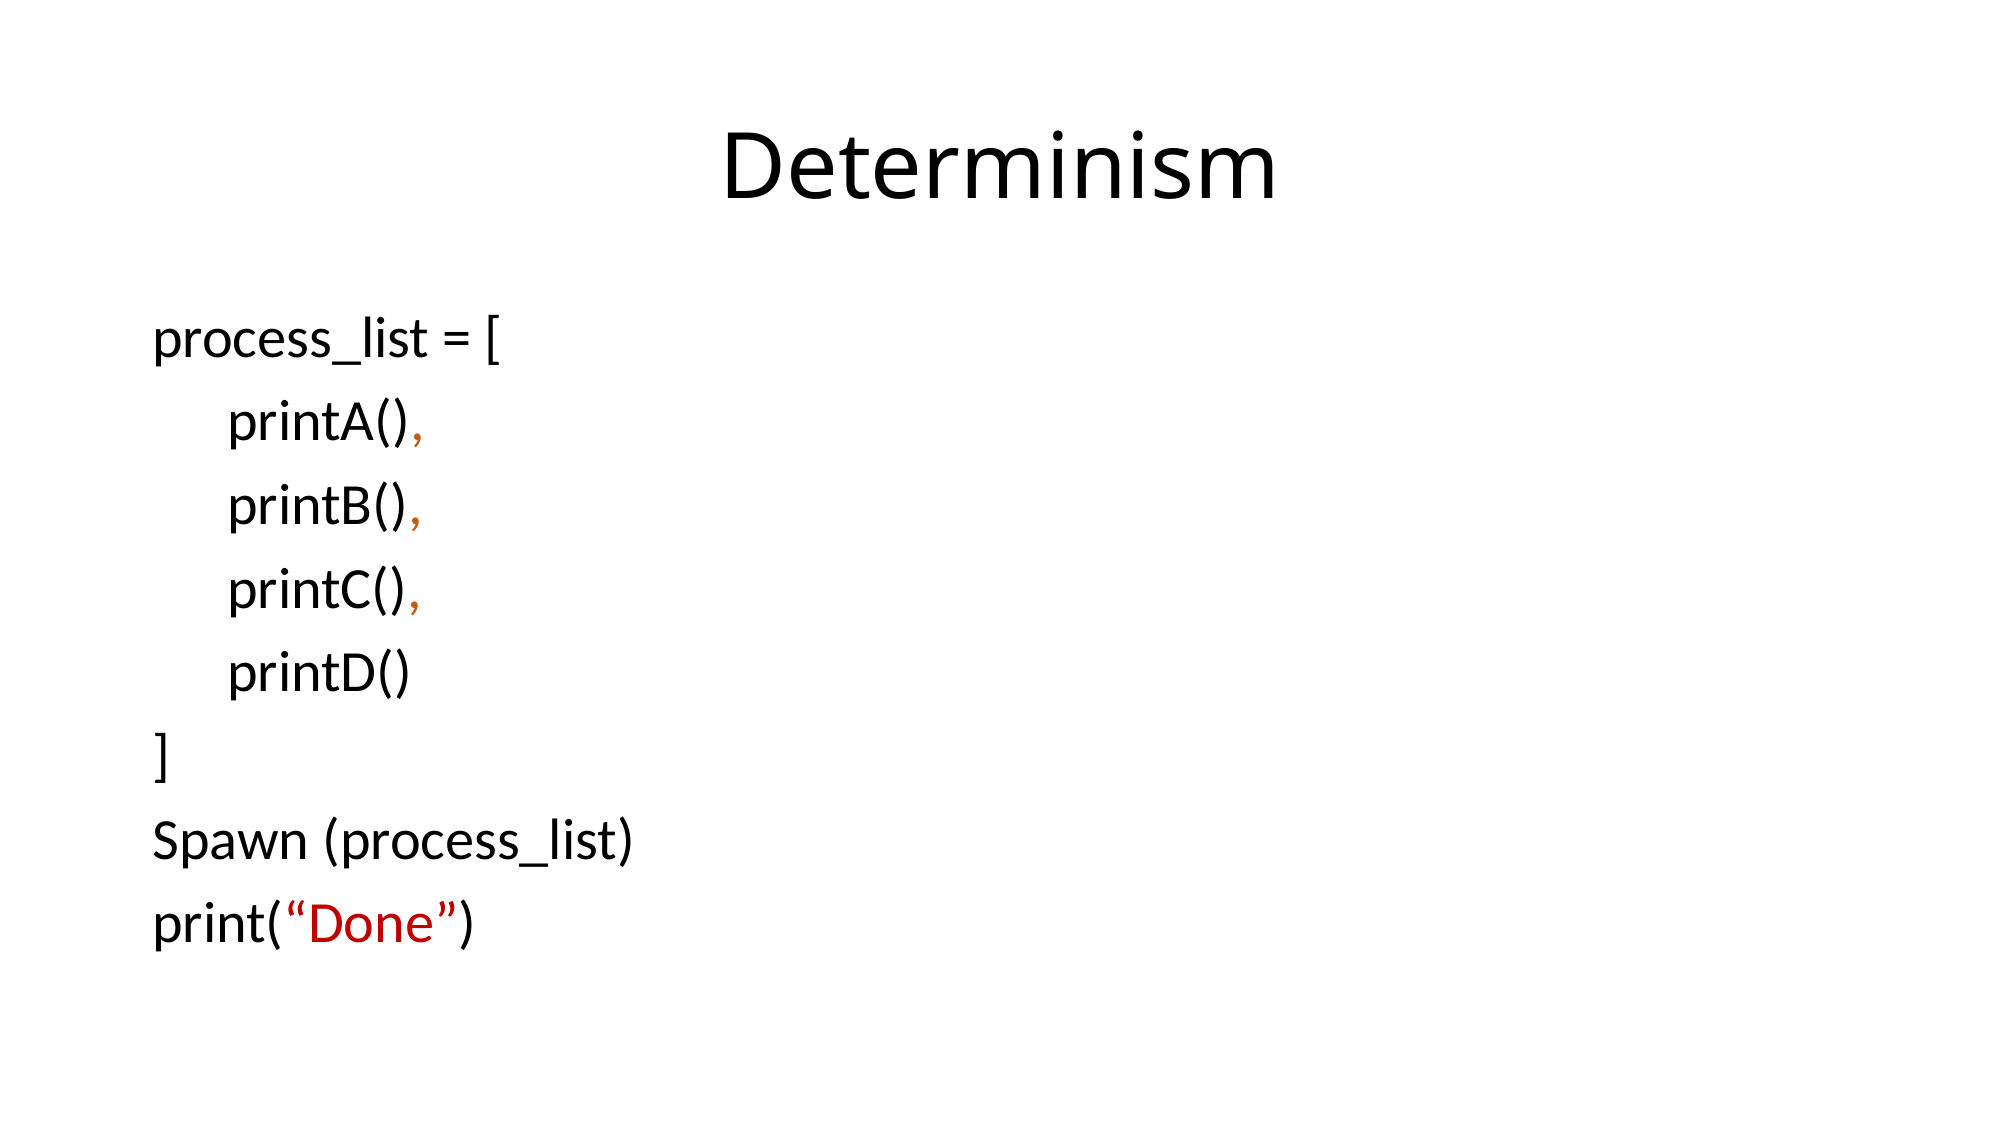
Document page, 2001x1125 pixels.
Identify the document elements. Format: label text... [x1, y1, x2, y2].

list process_list = [ printA(), printB(), printC(), printD() ] Spawn (process_list) print(“Done”) [137, 299, 1863, 1014]
title Determinism [137, 59, 1863, 278]
